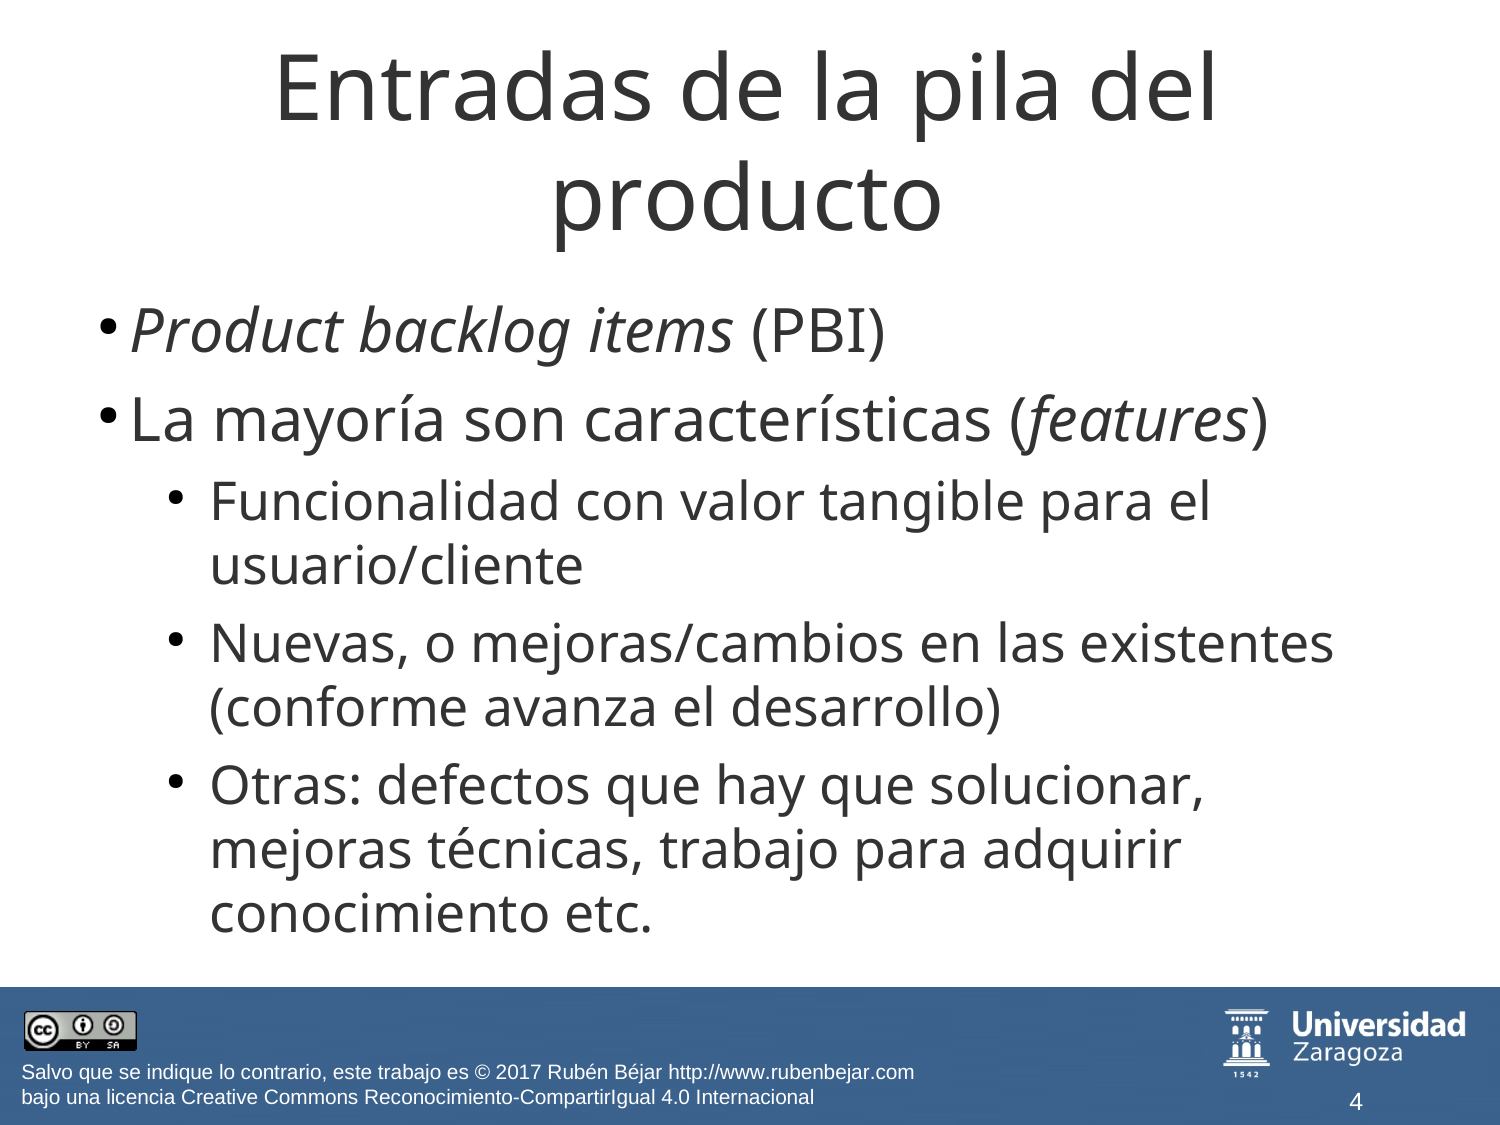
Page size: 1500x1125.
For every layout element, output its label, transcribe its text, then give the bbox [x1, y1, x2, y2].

picture [0, 987, 1500, 1125]
title Entradas de la pila del producto [74, 21, 1420, 257]
list Product backlog items (PBI) La mayoría son características (features) Funcionalidad con valor tangible para el usuario/cliente Nuevas, o mejoras/cambios en las existentes (conforme avanza el desarrollo) Otras: defectos que hay que solucionar, mejoras técnicas, trabajo para adquirir conocimiento etc. [82, 283, 1418, 957]
